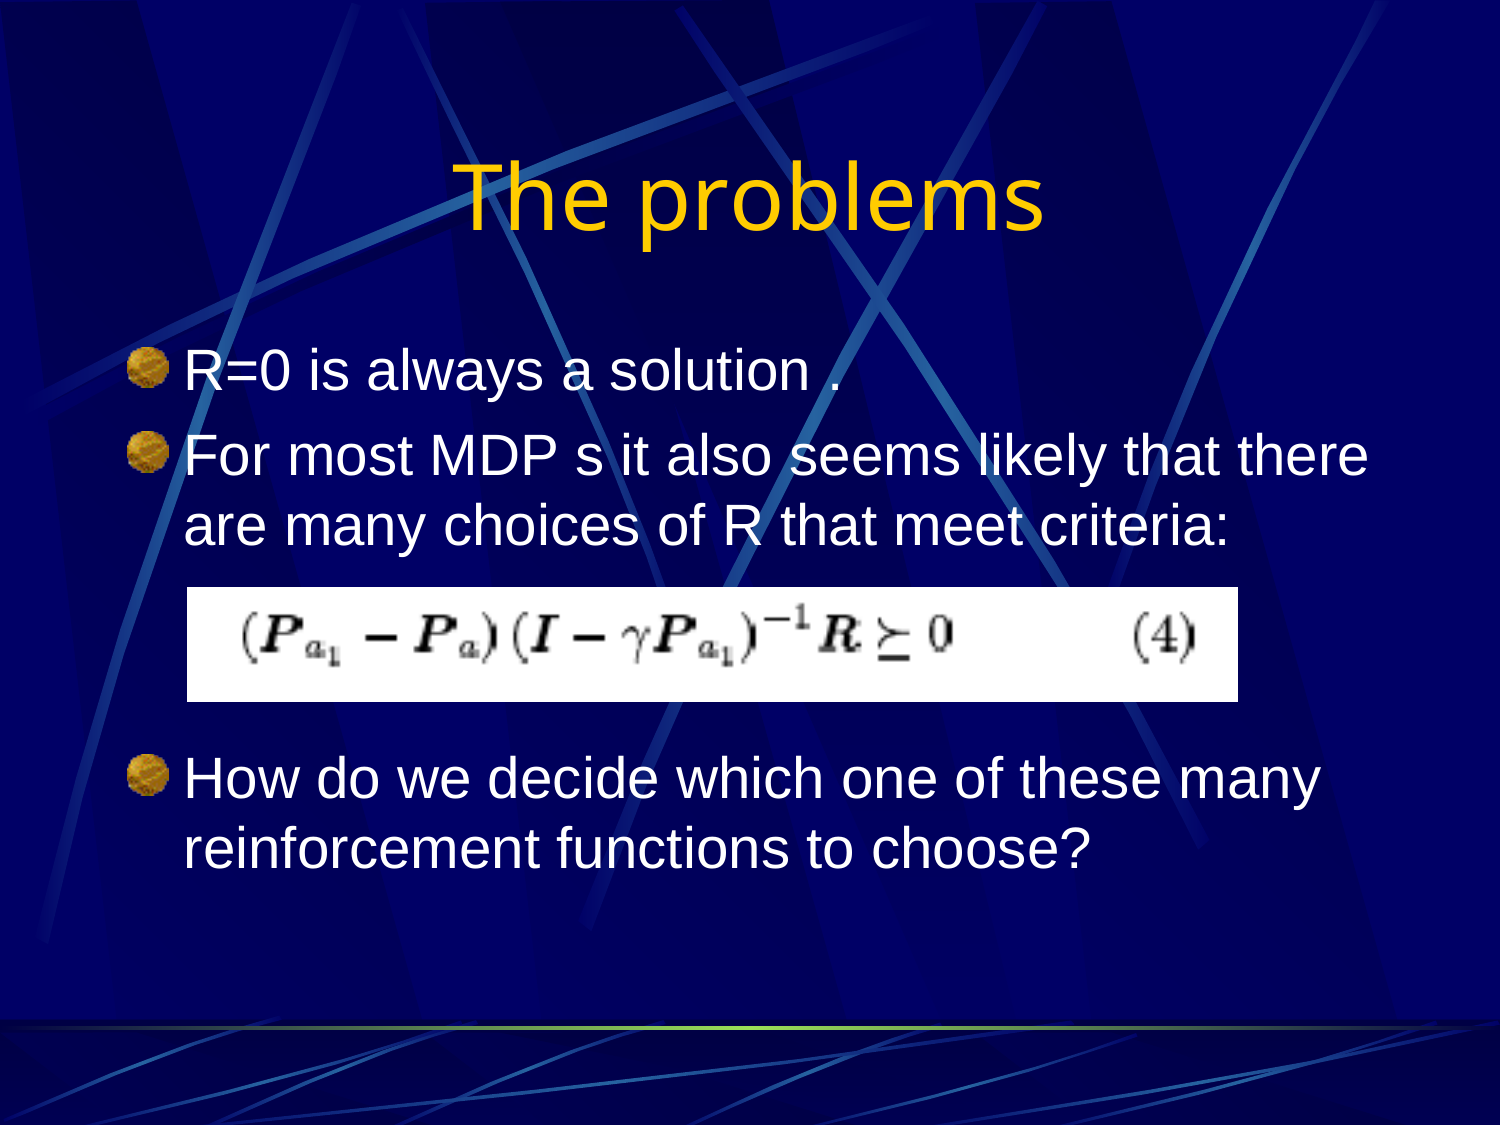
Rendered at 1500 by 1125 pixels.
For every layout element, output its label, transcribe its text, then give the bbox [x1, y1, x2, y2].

list R=0 is always a solution . For most MDP s it also seems likely that there are many choices of R that meet criteria: How do we decide which one of these many reinforcement functions to choose? [112, 324, 1388, 1013]
title The problems [112, 131, 1388, 257]
chart [187, 587, 1238, 702]
